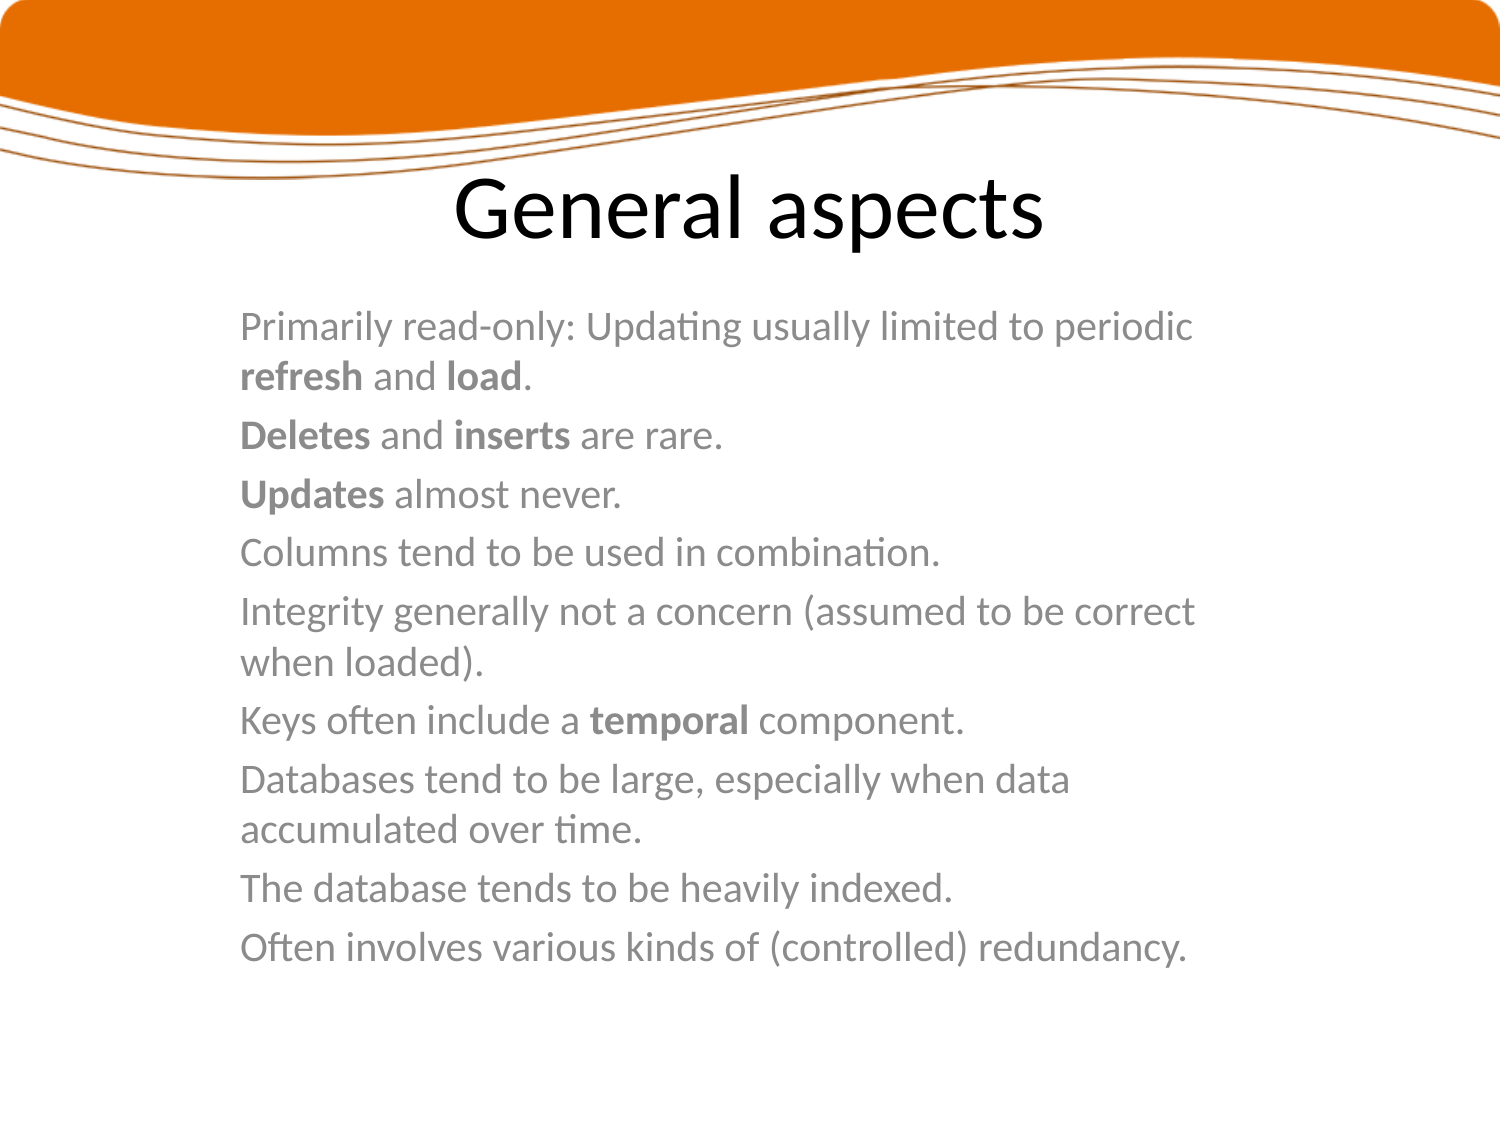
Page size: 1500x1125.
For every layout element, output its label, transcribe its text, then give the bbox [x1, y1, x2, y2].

title General aspects [75, 125, 1425, 279]
picture [0, 0, 1500, 180]
subtitle Primarily read-only: Updating usually limited to periodic refresh and load. Deletes and inserts are rare. Updates almost never. Columns tend to be used in combination. Integrity generally not a concern (assumed to be correct when loaded). Keys often include a temporal component. Databases tend to be large, especially when data accumulated over time. The database tends to be heavily indexed. Often involves various kinds of (controlled) redundancy. [225, 290, 1275, 988]
